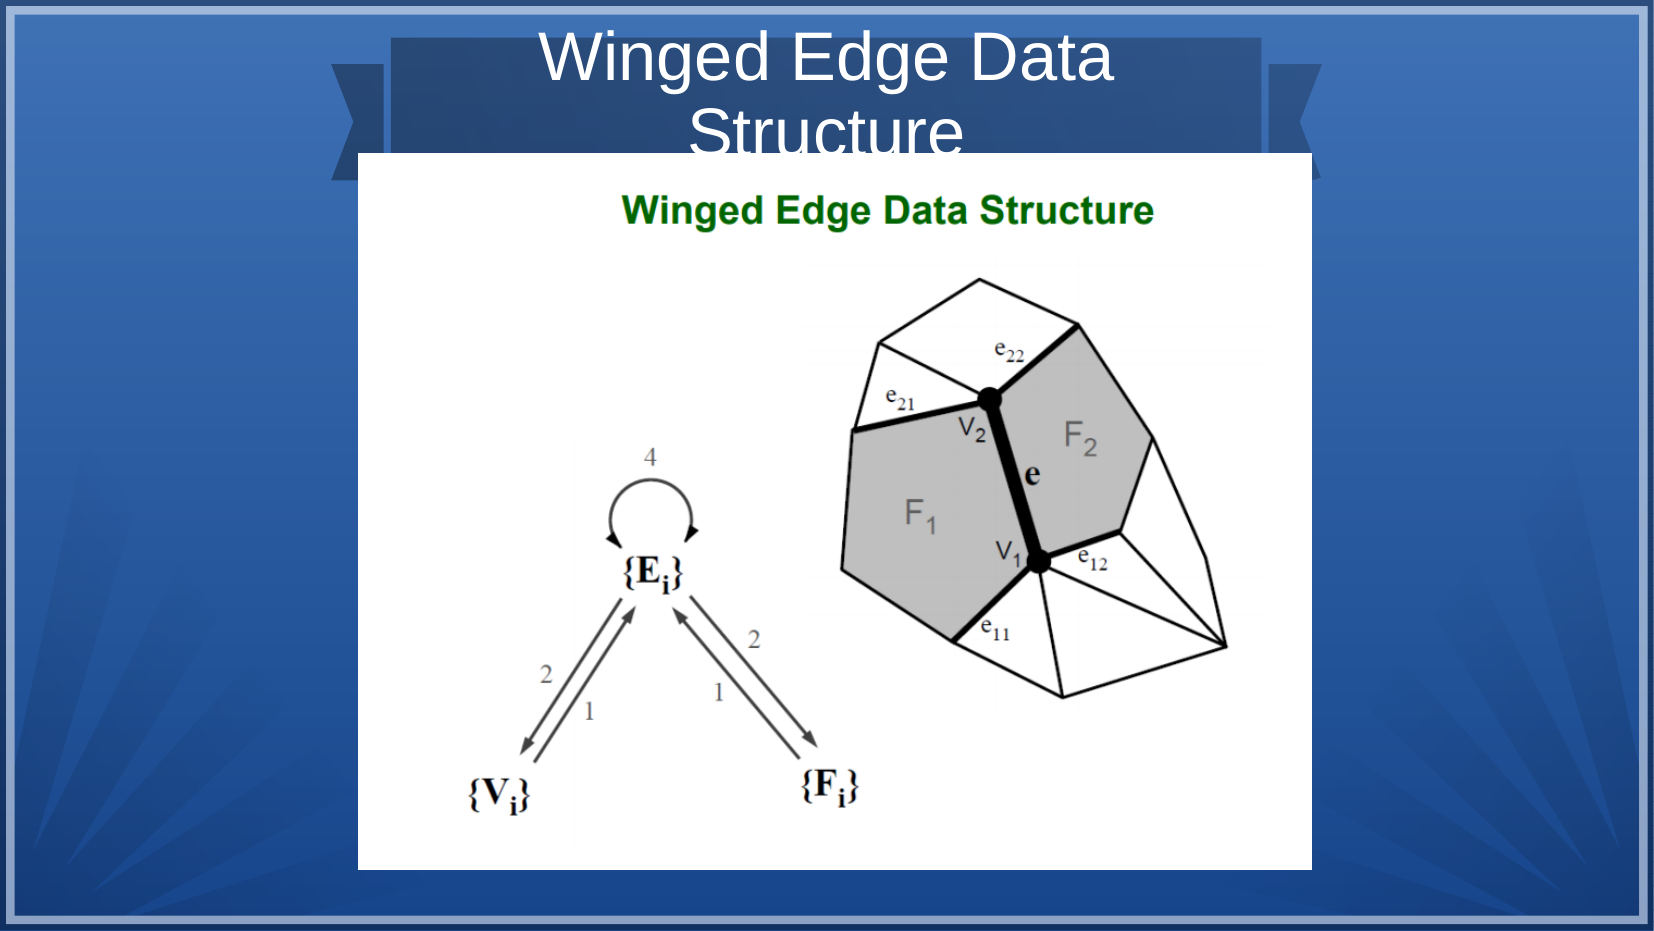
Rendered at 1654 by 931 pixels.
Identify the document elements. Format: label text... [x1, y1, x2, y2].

picture [358, 153, 1312, 870]
title Winged Edge Data Structure [389, 17, 1264, 153]
